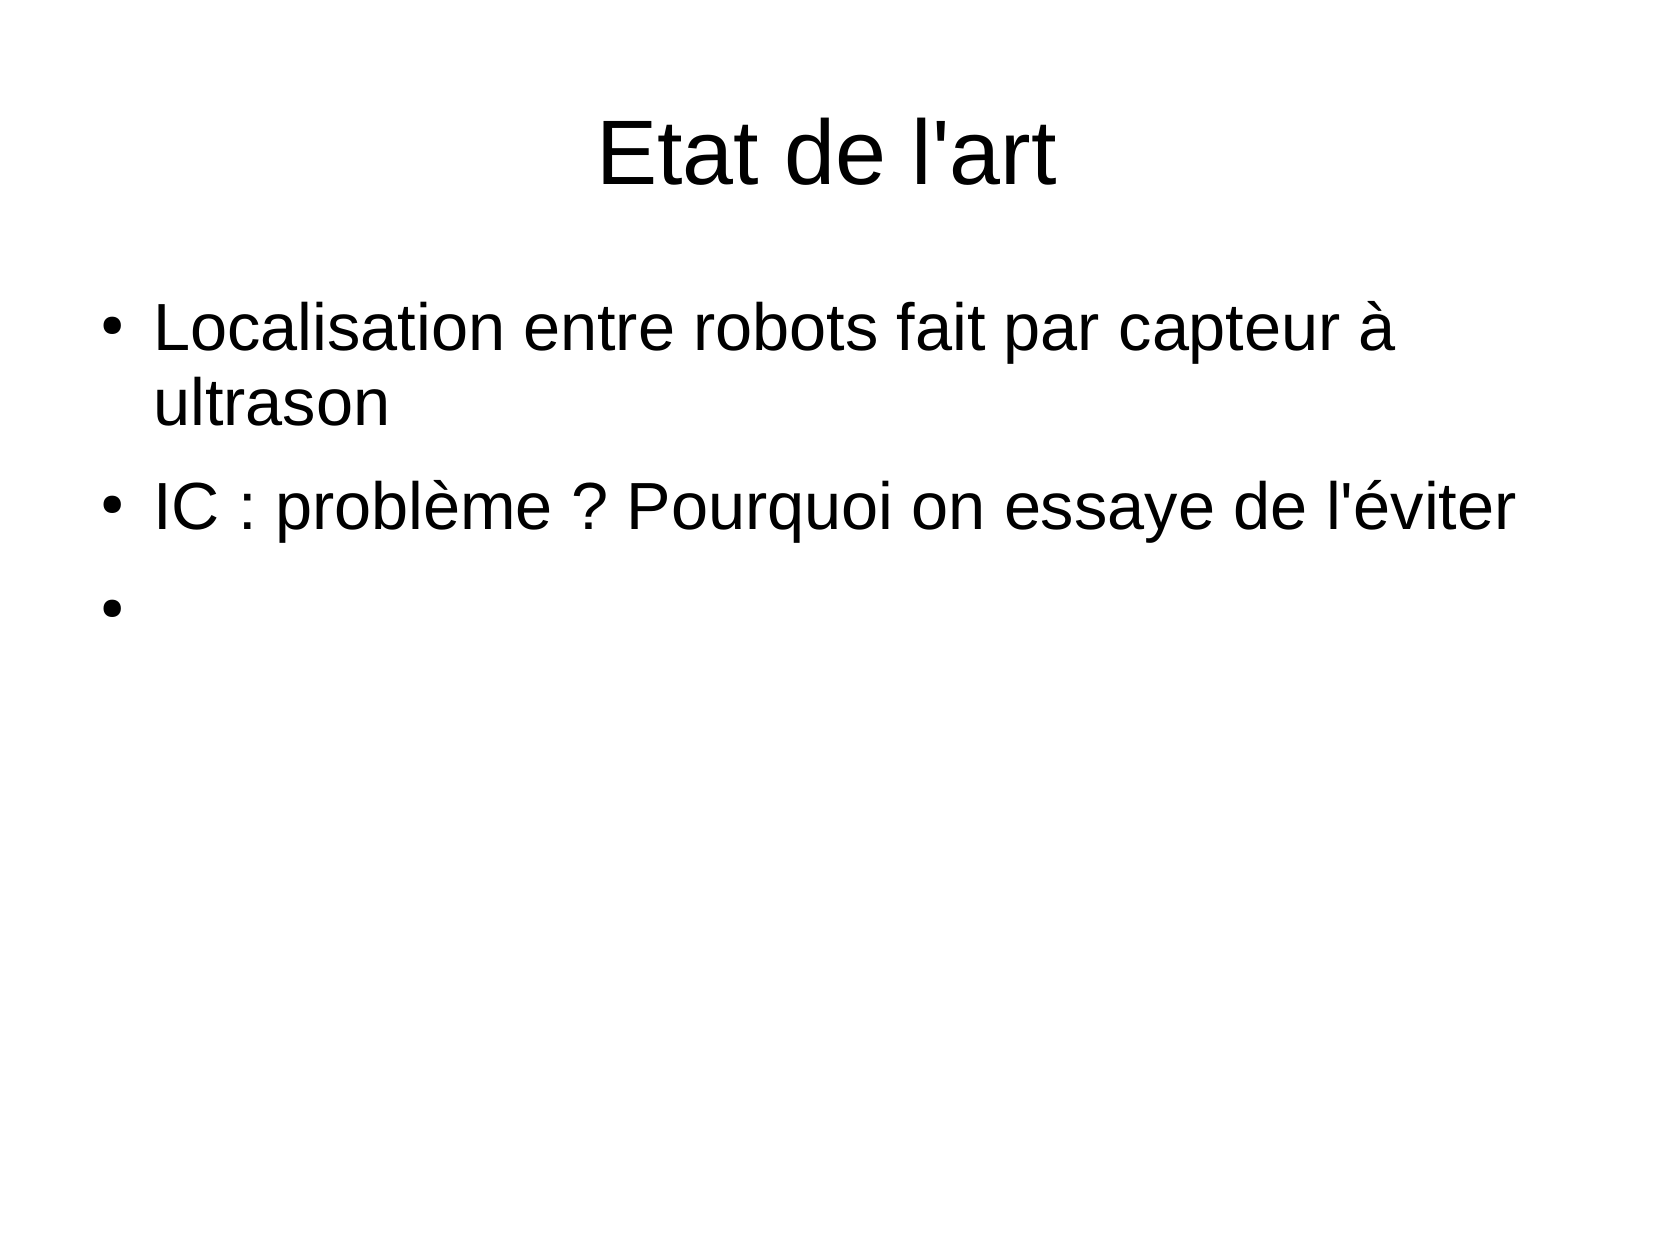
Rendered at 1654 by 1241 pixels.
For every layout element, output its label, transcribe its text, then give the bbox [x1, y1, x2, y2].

list Localisation entre robots fait par capteur à ultrason IC : problème ? Pourquoi on essaye de l'éviter [82, 290, 1538, 1010]
title Etat de l'art [82, 49, 1571, 257]
